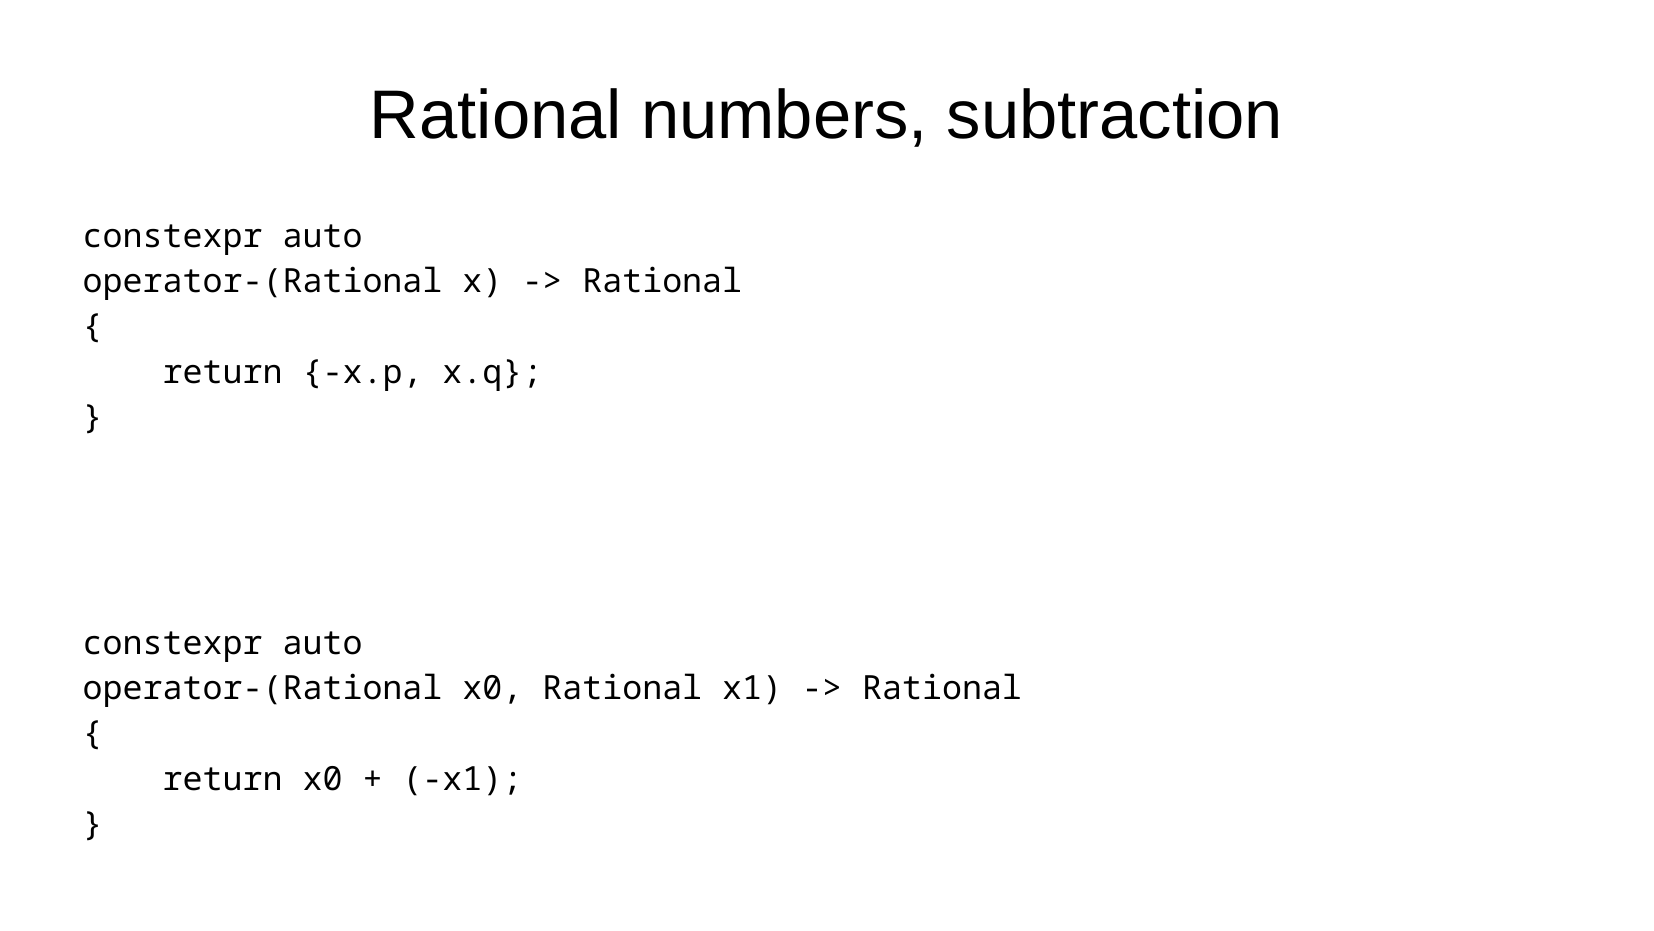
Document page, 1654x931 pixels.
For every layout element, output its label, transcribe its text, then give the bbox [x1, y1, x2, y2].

subtitle constexpr auto operator-(Rational x) -> Rational { return {-x.p, x.q}; } constexpr auto operator-(Rational x0, Rational x1) -> Rational { return x0 + (-x1); } [82, 193, 1571, 820]
title Rational numbers, subtraction [82, 37, 1571, 193]
